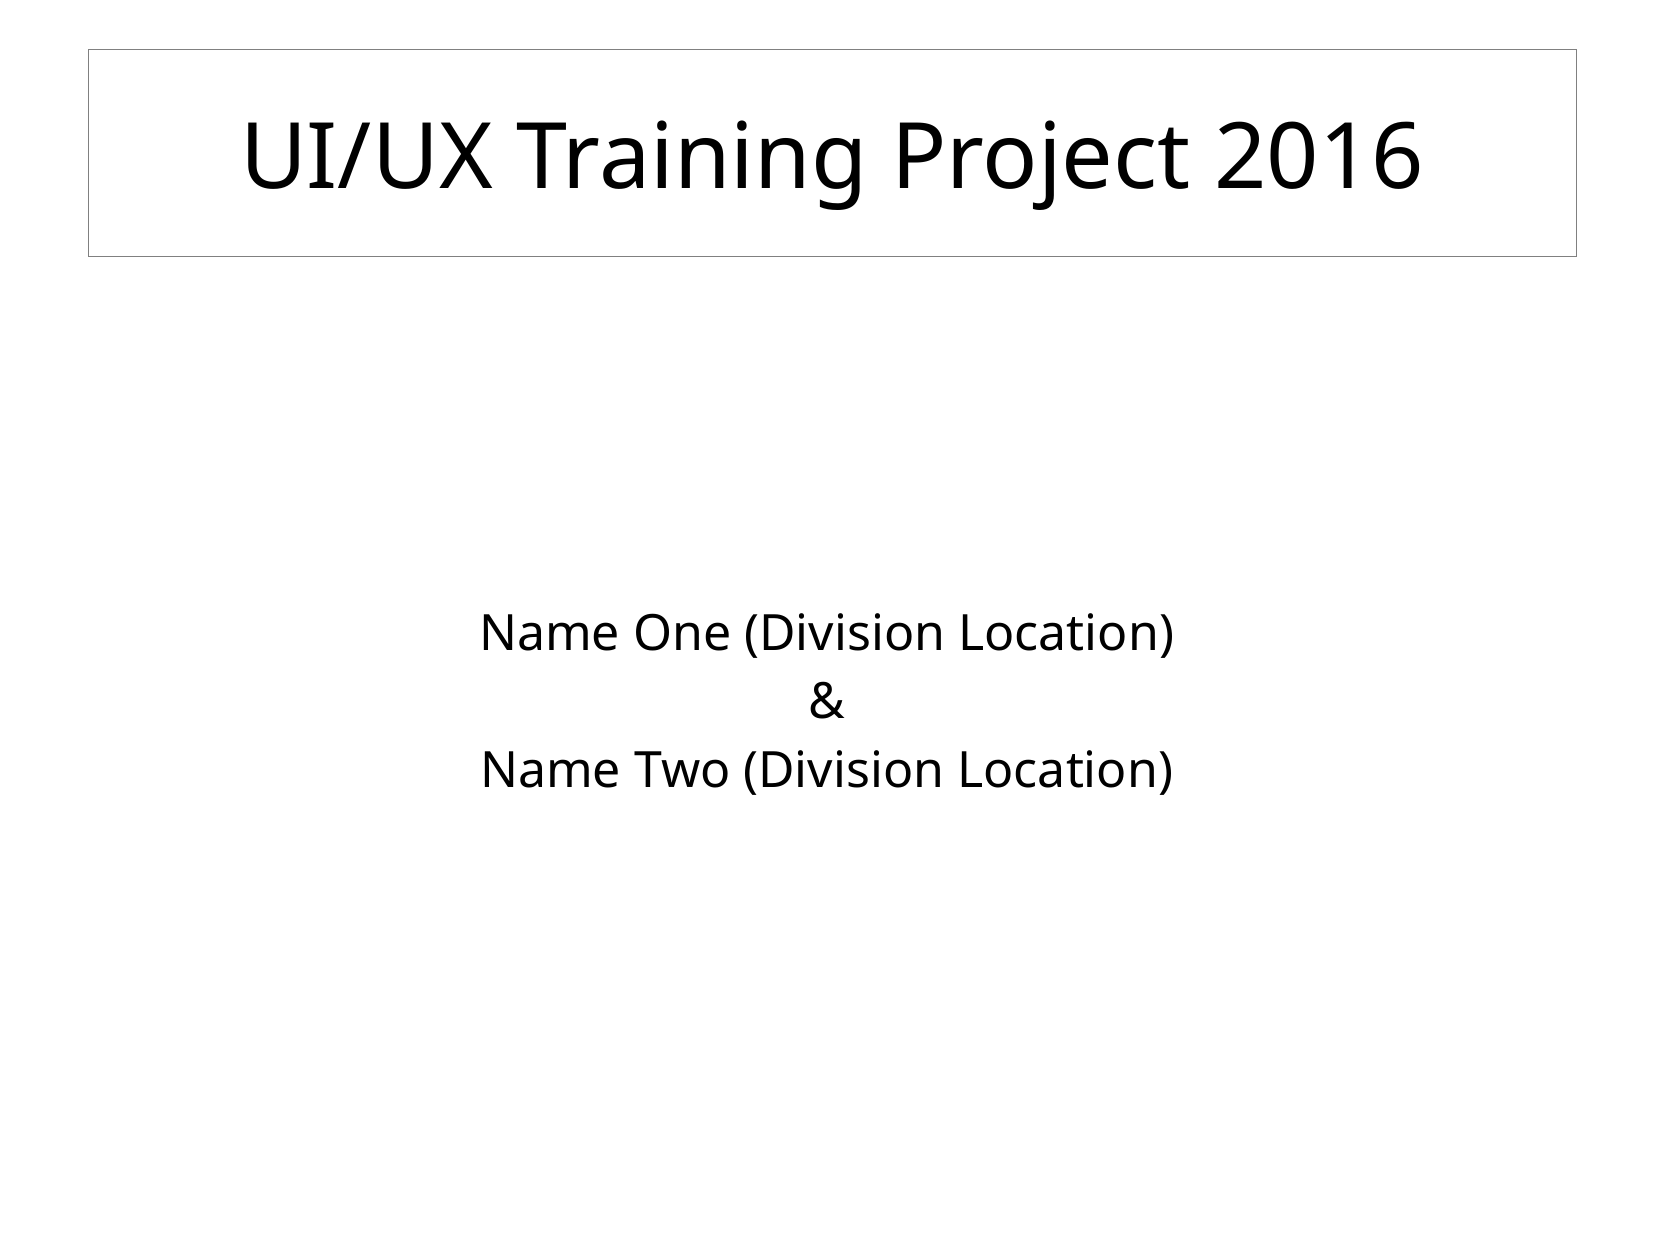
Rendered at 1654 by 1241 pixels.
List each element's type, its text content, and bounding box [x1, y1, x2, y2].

subtitle Name One (Division Location) & Name Two (Division Location) [82, 308, 1571, 1091]
title UI/UX Training Project 2016 [88, 49, 1577, 257]
